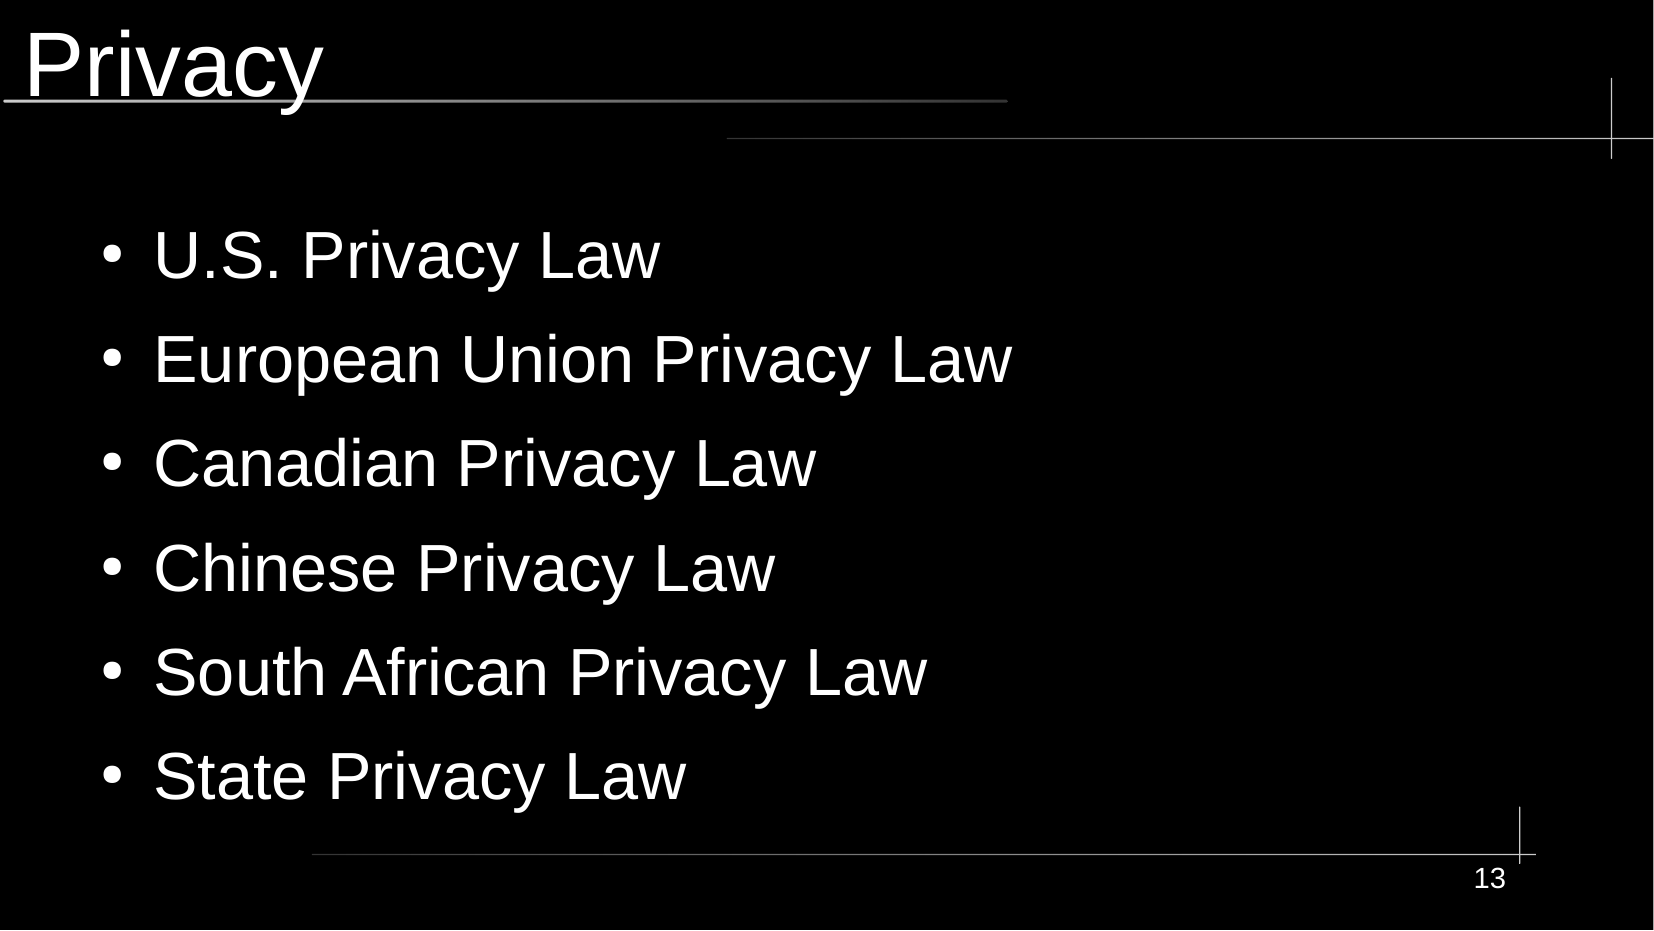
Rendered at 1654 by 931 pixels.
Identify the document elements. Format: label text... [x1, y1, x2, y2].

title Privacy [23, 11, 1589, 119]
list U.S. Privacy Law European Union Privacy Law Canadian Privacy Law Chinese Privacy Law South African Privacy Law State Privacy Law [82, 217, 1571, 851]
